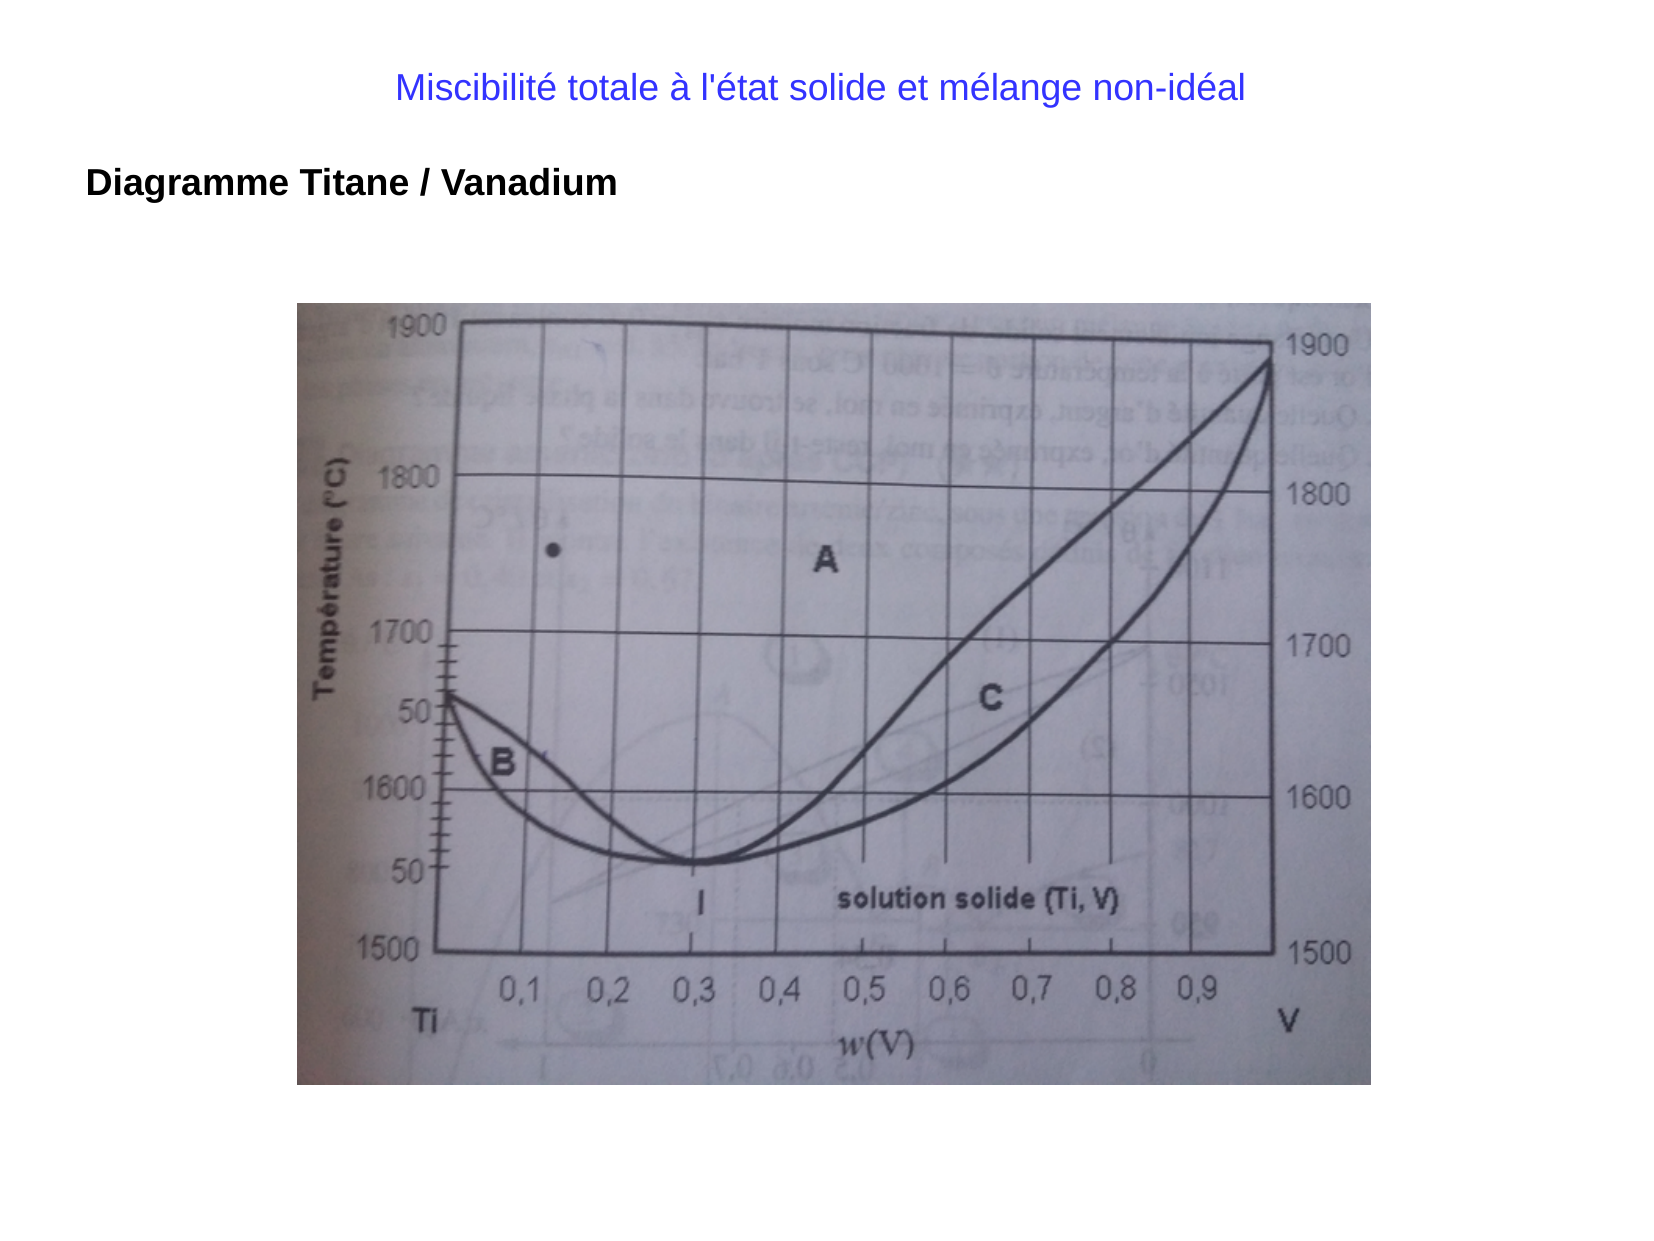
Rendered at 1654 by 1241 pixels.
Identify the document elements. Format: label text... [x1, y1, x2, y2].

text_box Diagramme Titane / Vanadium [70, 153, 650, 212]
picture [297, 303, 1371, 1085]
text_box Miscibilité totale à l'état solide et mélange non-idéal [312, 59, 1329, 119]
